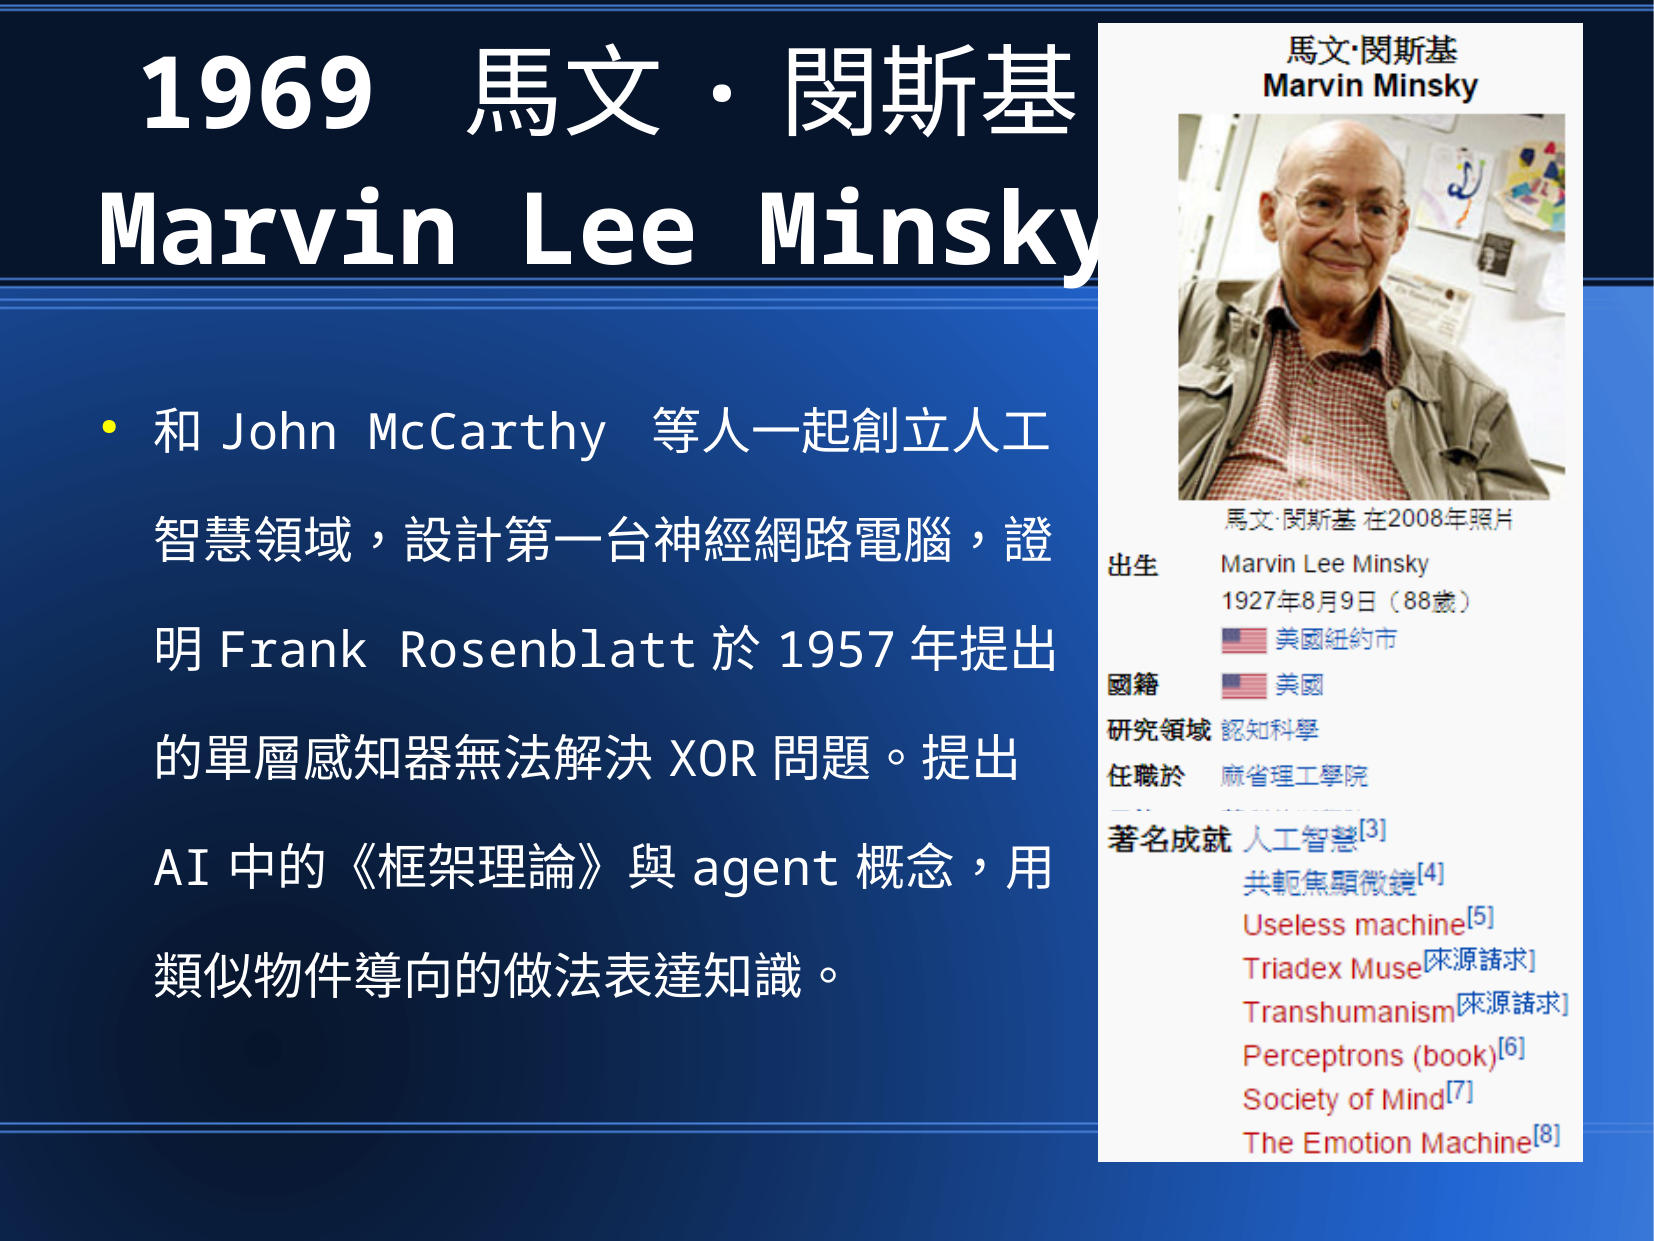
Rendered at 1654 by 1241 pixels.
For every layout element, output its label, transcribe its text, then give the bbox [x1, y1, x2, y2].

list 和John McCarthy 等人一起創立人工智慧領域，設計第一台神經網路電腦，證明Frank Rosenblatt於1957年提出的單層感知器無法解決XOR問題。提出AI中的《框架理論》與agent概念，用類似物件導向的做法表達知識。 [82, 355, 1063, 1170]
title 1969 馬文·閔斯基 Marvin Lee Minsky [82, 32, 1098, 273]
picture [0, 0, 1654, 1241]
